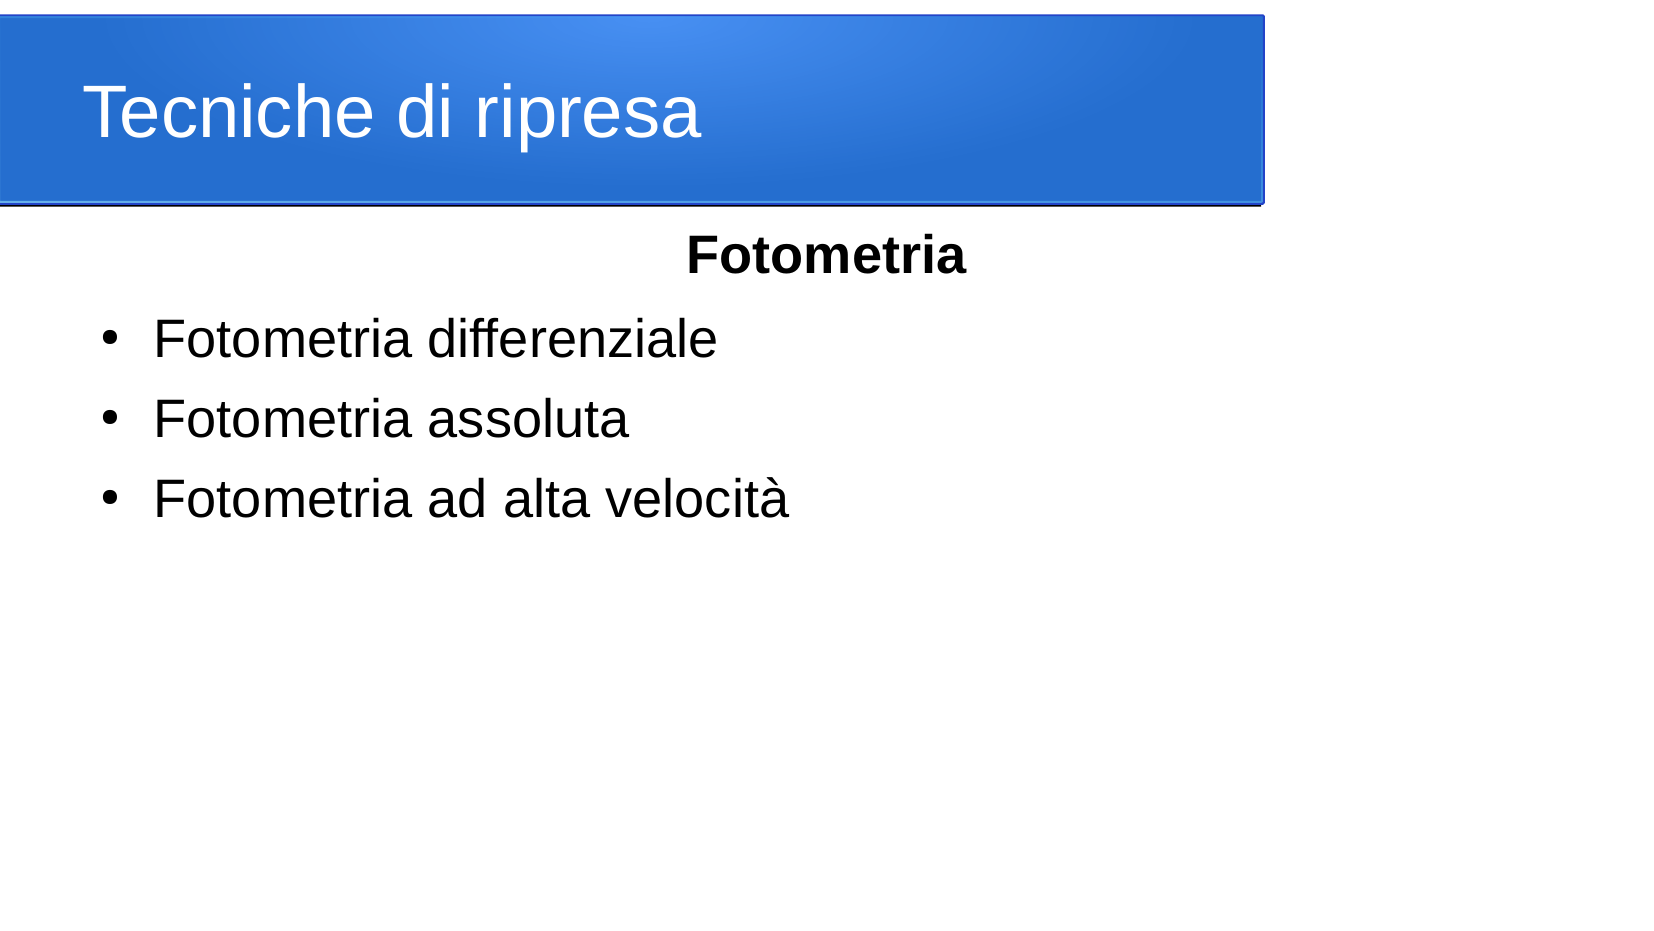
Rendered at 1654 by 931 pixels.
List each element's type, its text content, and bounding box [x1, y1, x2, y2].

title Tecniche di ripresa [82, 35, 1235, 189]
list Fotometria Fotometria differenziale Fotometria assoluta Fotometria ad alta velocità [82, 224, 1571, 764]
